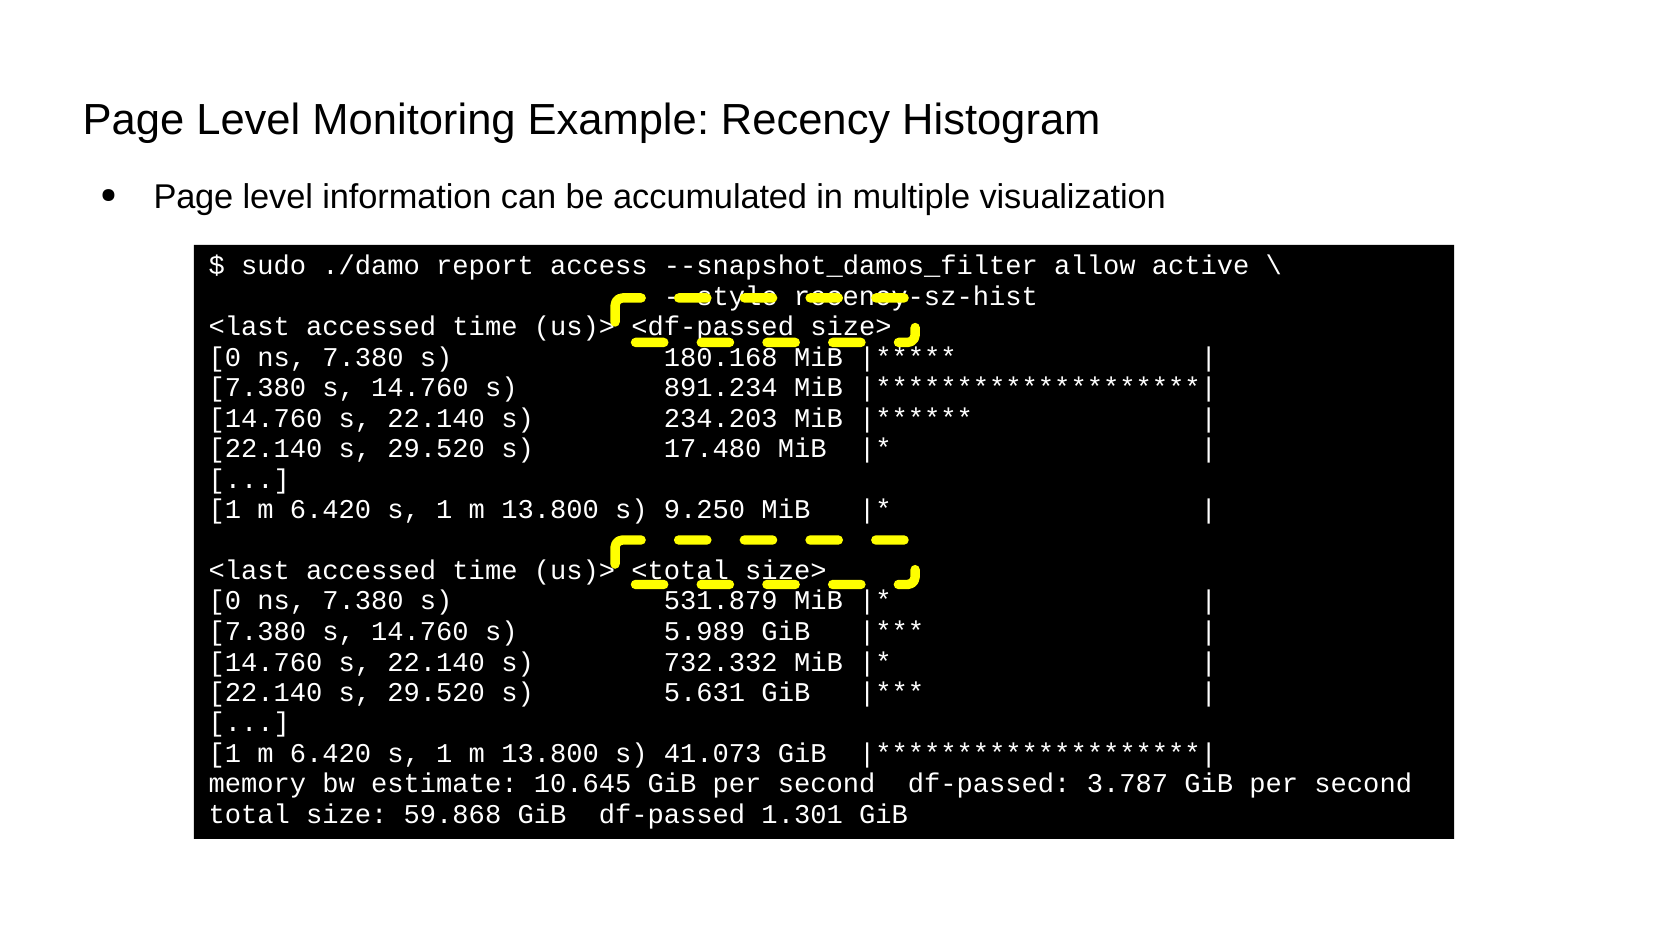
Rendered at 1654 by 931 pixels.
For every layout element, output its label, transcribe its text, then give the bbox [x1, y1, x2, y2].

title Page Level Monitoring Example: Recency Histogram [82, 81, 1571, 157]
list Page level information can be accumulated in multiple visualization [82, 177, 1571, 833]
text_box $ sudo ./damo report access --snapshot_damos_filter allow active \ --style recency-sz-hist <last accessed time (us)> <df-passed size> [0 ns, 7.380 s) 180.168 MiB |***** | [7.380 s, 14.760 s) 891.234 MiB |********************| [14.760 s, 22.140 s) 234.203 MiB |****** | [22.140 s, 29.520 s) 17.480 MiB |* | [...] [1 m 6.420 s, 1 m 13.800 s) 9.250 MiB |* | <last accessed time (us)> <total size> [0 ns, 7.380 s) 531.879 MiB |* | [7.380 s, 14.760 s) 5.989 GiB |*** | [14.760 s, 22.140 s) 732.332 MiB |* | [22.140 s, 29.520 s) 5.631 GiB |*** | [...] [1 m 6.420 s, 1 m 13.800 s) 41.073 GiB |********************| memory bw estimate: 10.645 GiB per second df-passed: 3.787 GiB per second total size: 59.868 GiB df-passed 1.301 GiB [193, 244, 1455, 839]
